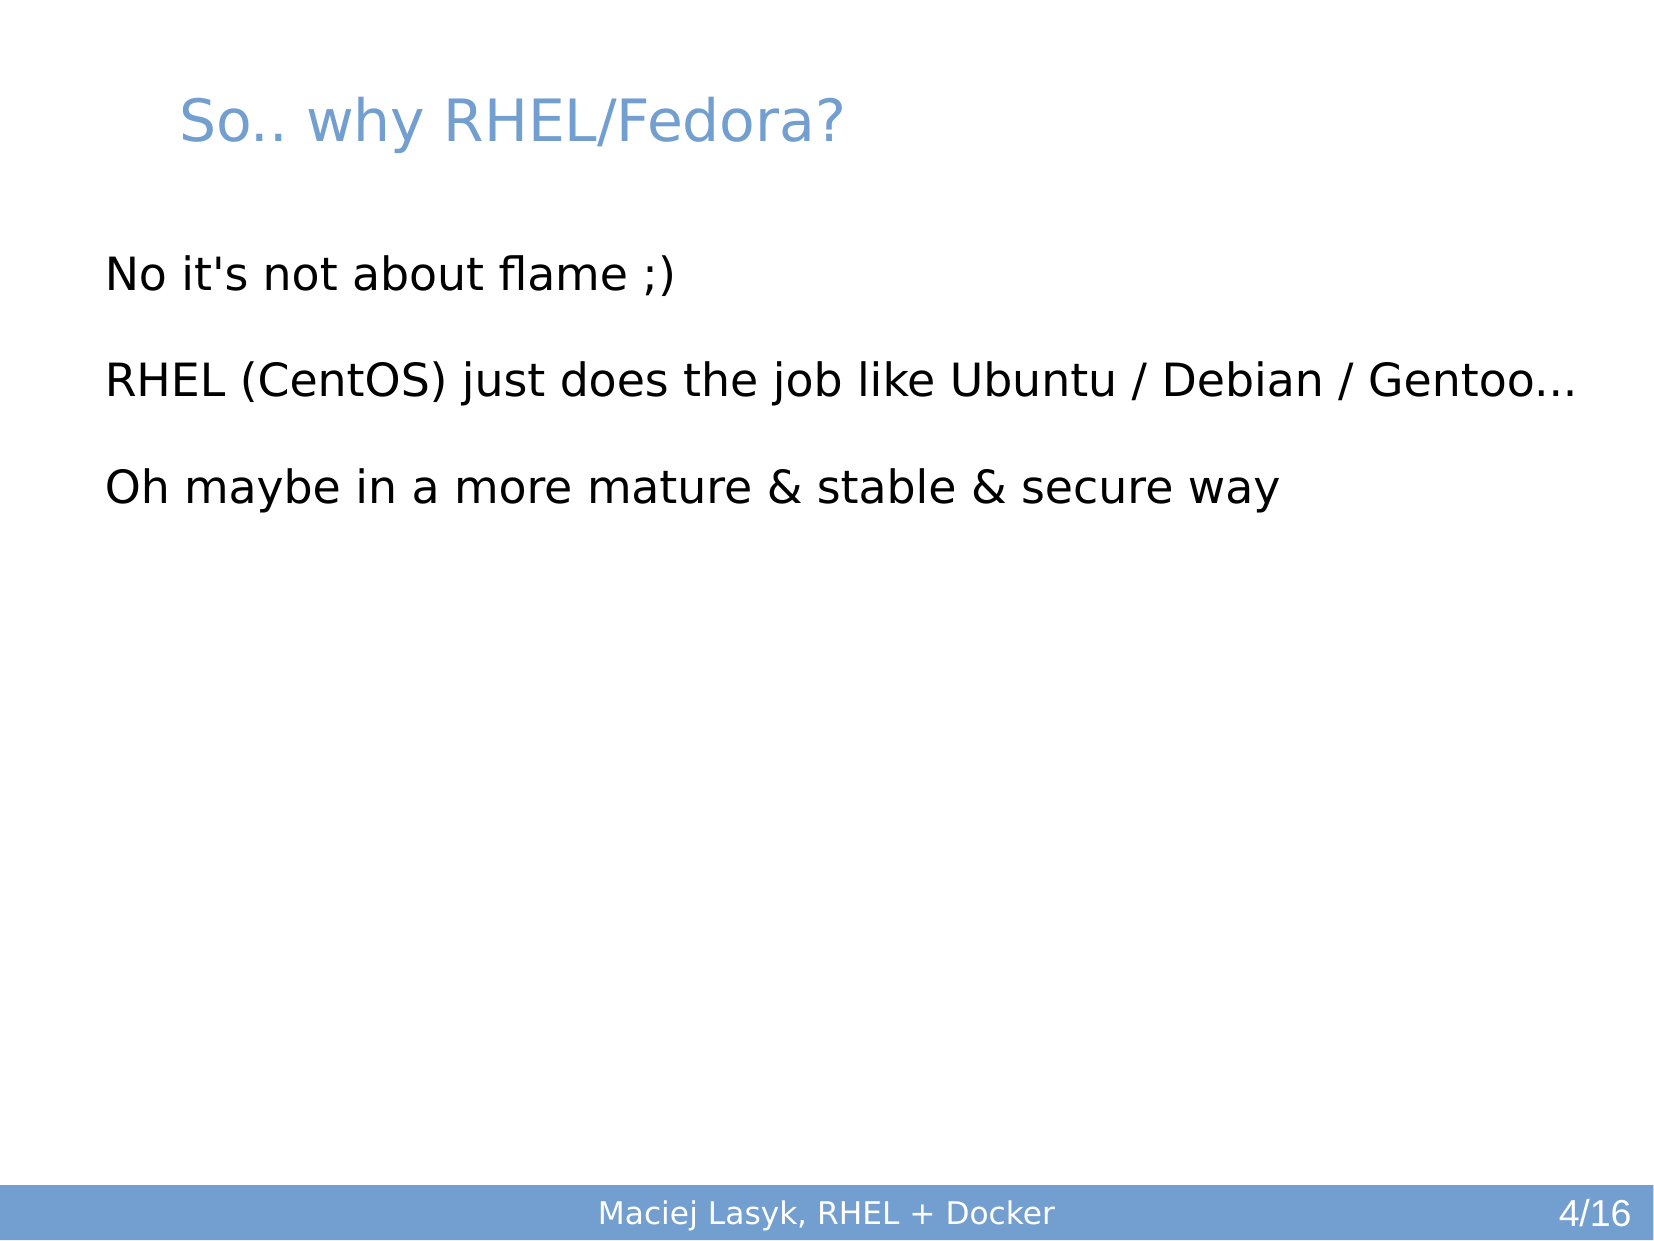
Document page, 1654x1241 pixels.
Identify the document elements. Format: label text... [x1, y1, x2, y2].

text_box So.. why RHEL/Fedora? [164, 79, 862, 163]
text_box [1647, 1185, 1654, 1241]
text_box 4/16 [1533, 1185, 1647, 1241]
text_box No it's not about flame ;) RHEL (CentOS) just does the job like Ubuntu / Debian / Gentoo... Oh maybe in a more mature & stable & secure way [90, 240, 1594, 522]
text_box Maciej Lasyk, RHEL + Docker [583, 1188, 1071, 1240]
text_box [0, 1185, 1533, 1241]
